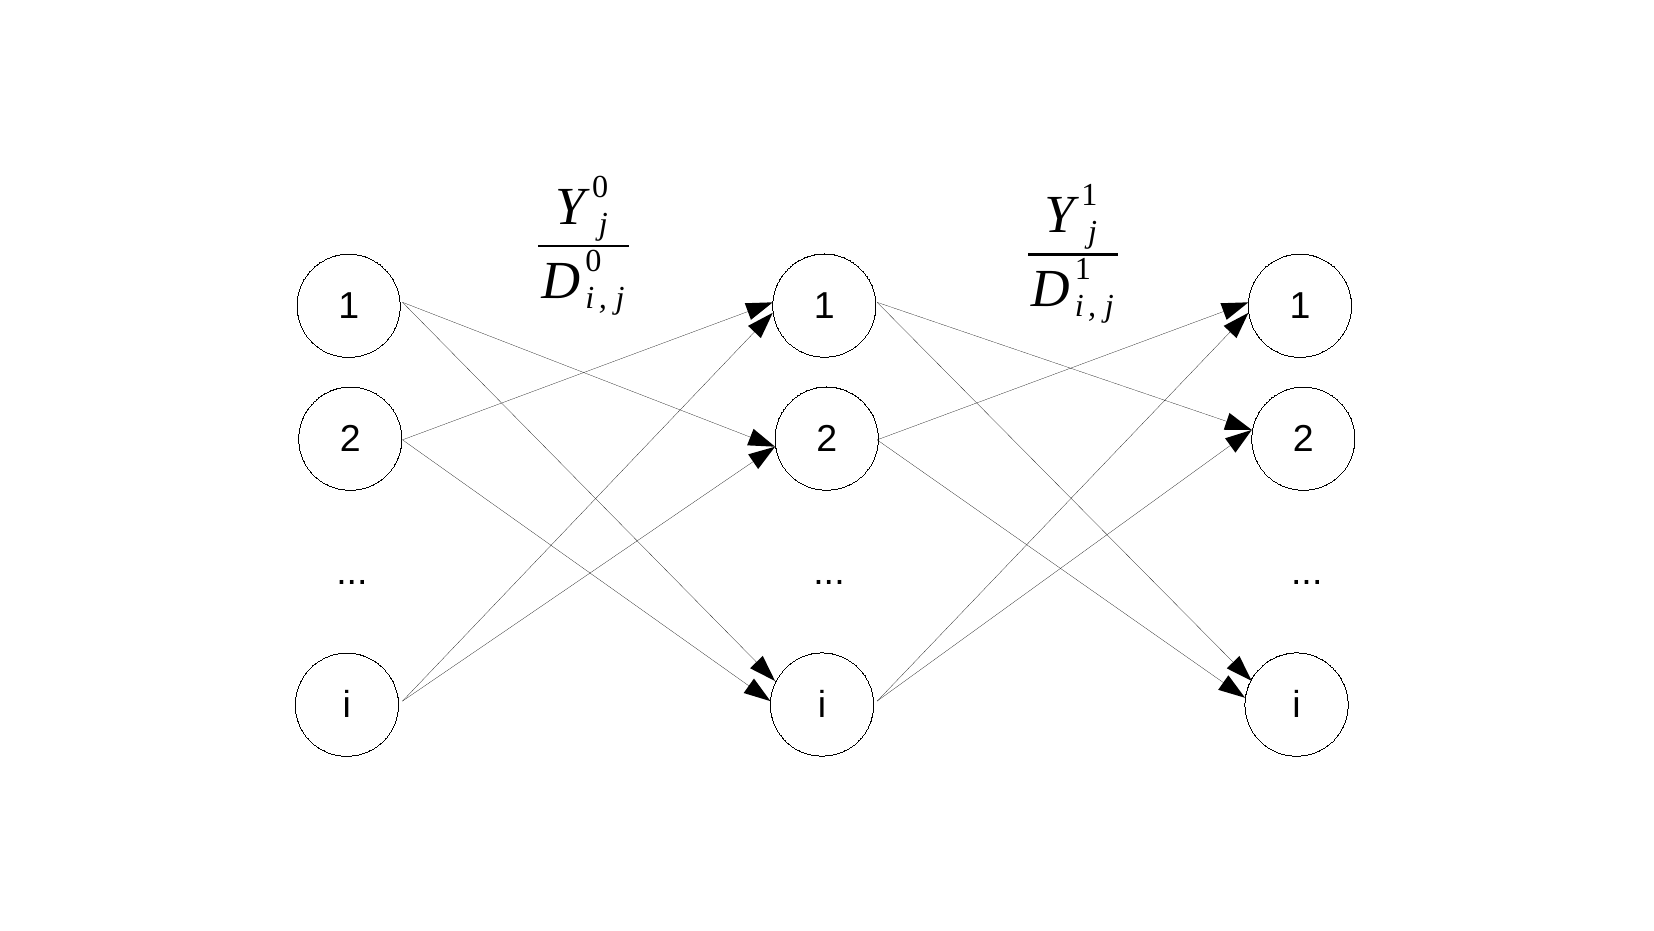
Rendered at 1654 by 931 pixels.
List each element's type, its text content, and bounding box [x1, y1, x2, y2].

text_box 2 [775, 386, 879, 491]
chart [521, 173, 643, 317]
text_box i [1244, 652, 1349, 757]
text_box 2 [298, 387, 402, 491]
text_box ... [1255, 511, 1359, 633]
text_box 1 [772, 253, 876, 358]
text_box i [770, 652, 874, 757]
text_box 2 [1251, 387, 1355, 491]
text_box i [295, 653, 399, 757]
text_box 1 [1248, 254, 1352, 358]
text_box ... [305, 511, 399, 633]
text_box ... [780, 511, 878, 633]
chart [1010, 182, 1133, 325]
text_box 1 [297, 254, 401, 358]
